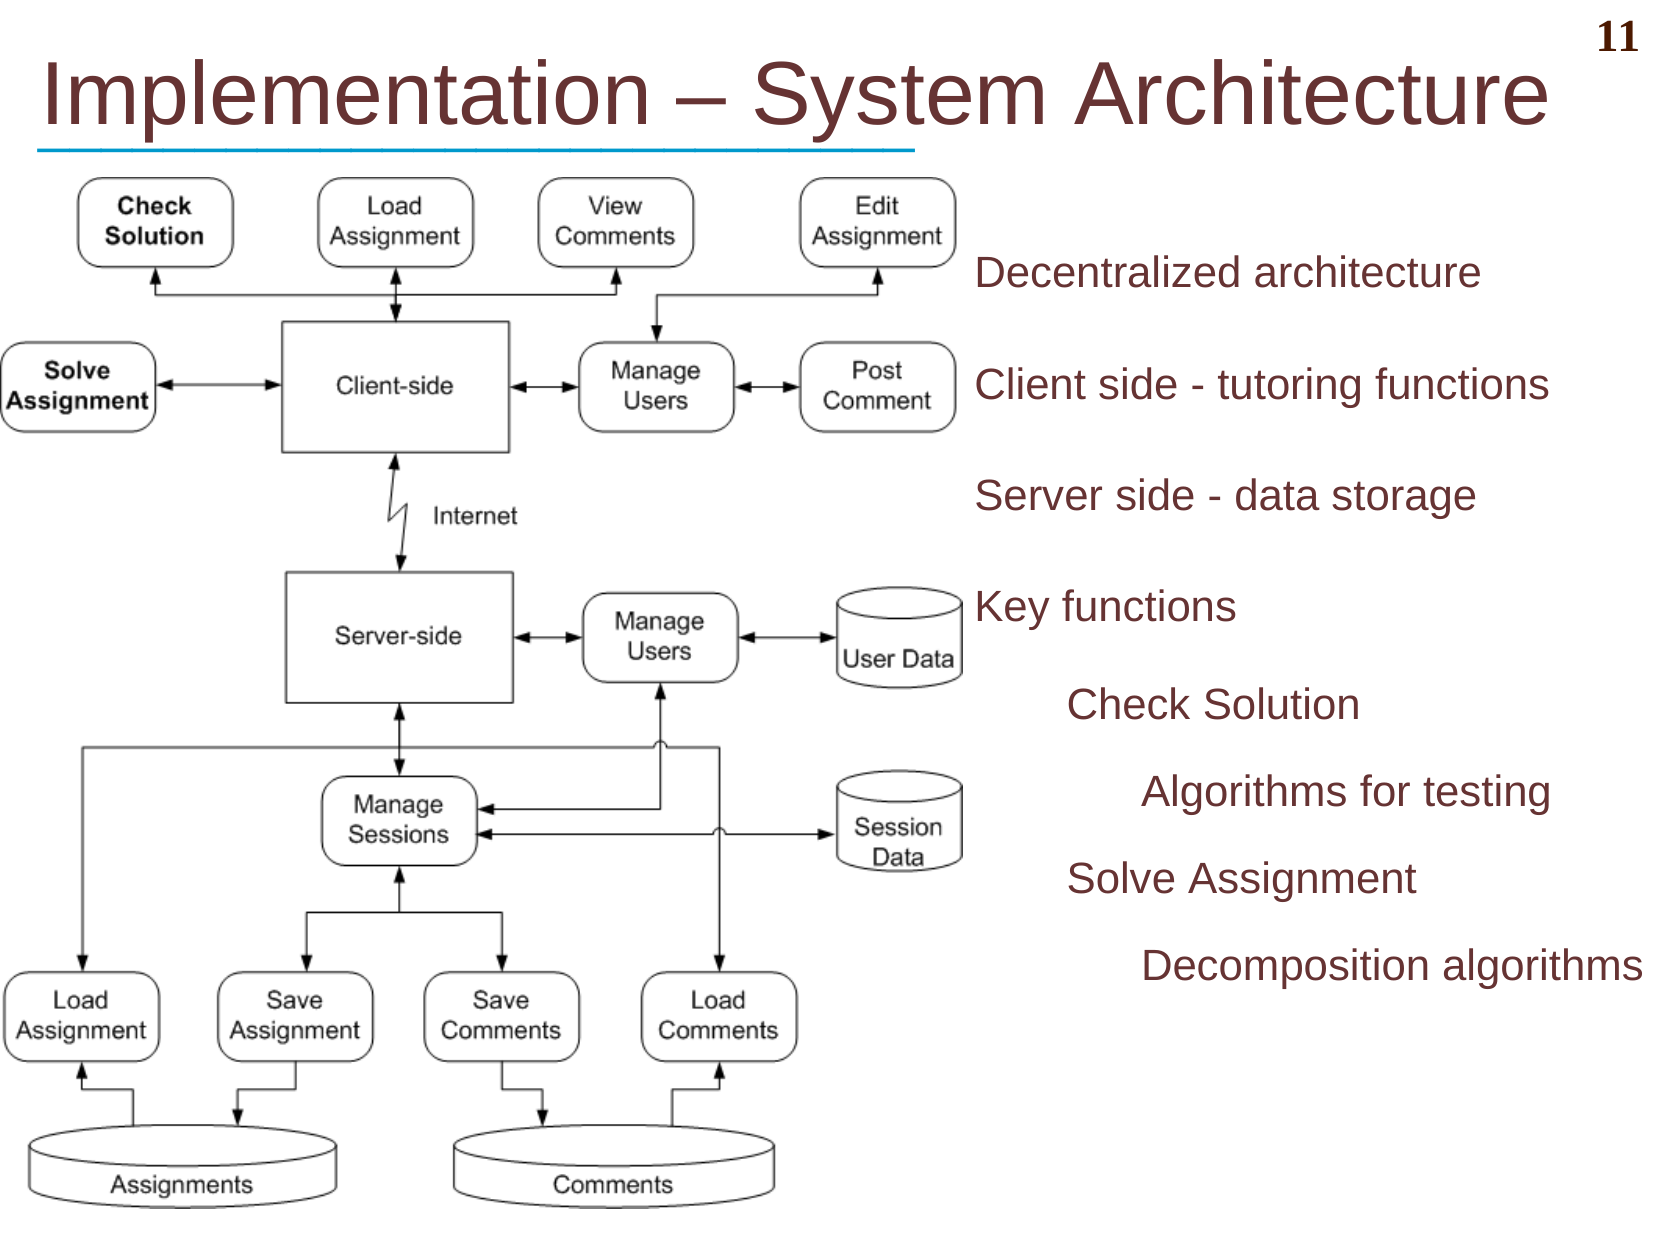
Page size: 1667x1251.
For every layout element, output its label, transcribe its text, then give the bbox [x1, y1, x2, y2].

picture [0, 177, 963, 1209]
title Implementation – System Architecture [40, 49, 1627, 258]
text_box ____________________________ [38, 95, 940, 154]
list Decentralized architecture Client side - tutoring functions Server side - data storage Key functions Check Solution Algorithms for testing Solve Assignment Decomposition algorithms [974, 177, 1667, 1181]
